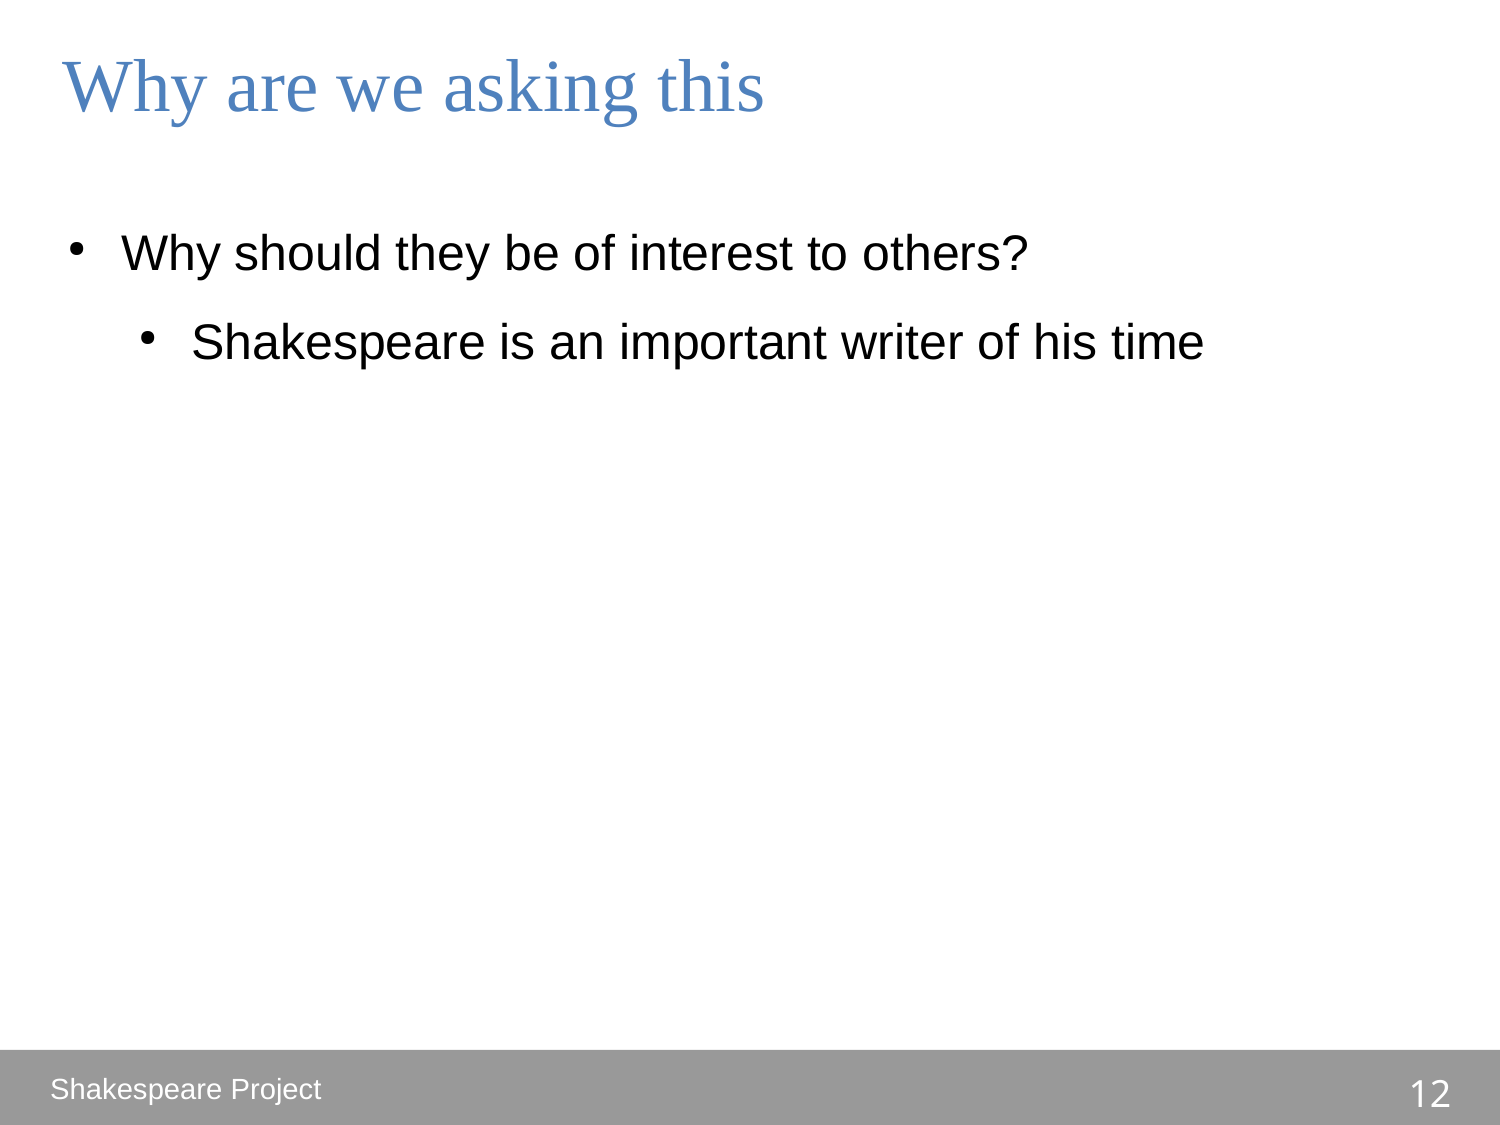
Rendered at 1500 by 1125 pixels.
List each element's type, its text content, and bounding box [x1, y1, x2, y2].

title Why are we asking this [62, 12, 1450, 150]
list Why should they be of interest to others? Shakespeare is an important writer of his time [35, 212, 1423, 910]
footer Shakespeare Project [35, 1062, 1276, 1111]
slide_number <number> [1393, 1062, 1477, 1111]
